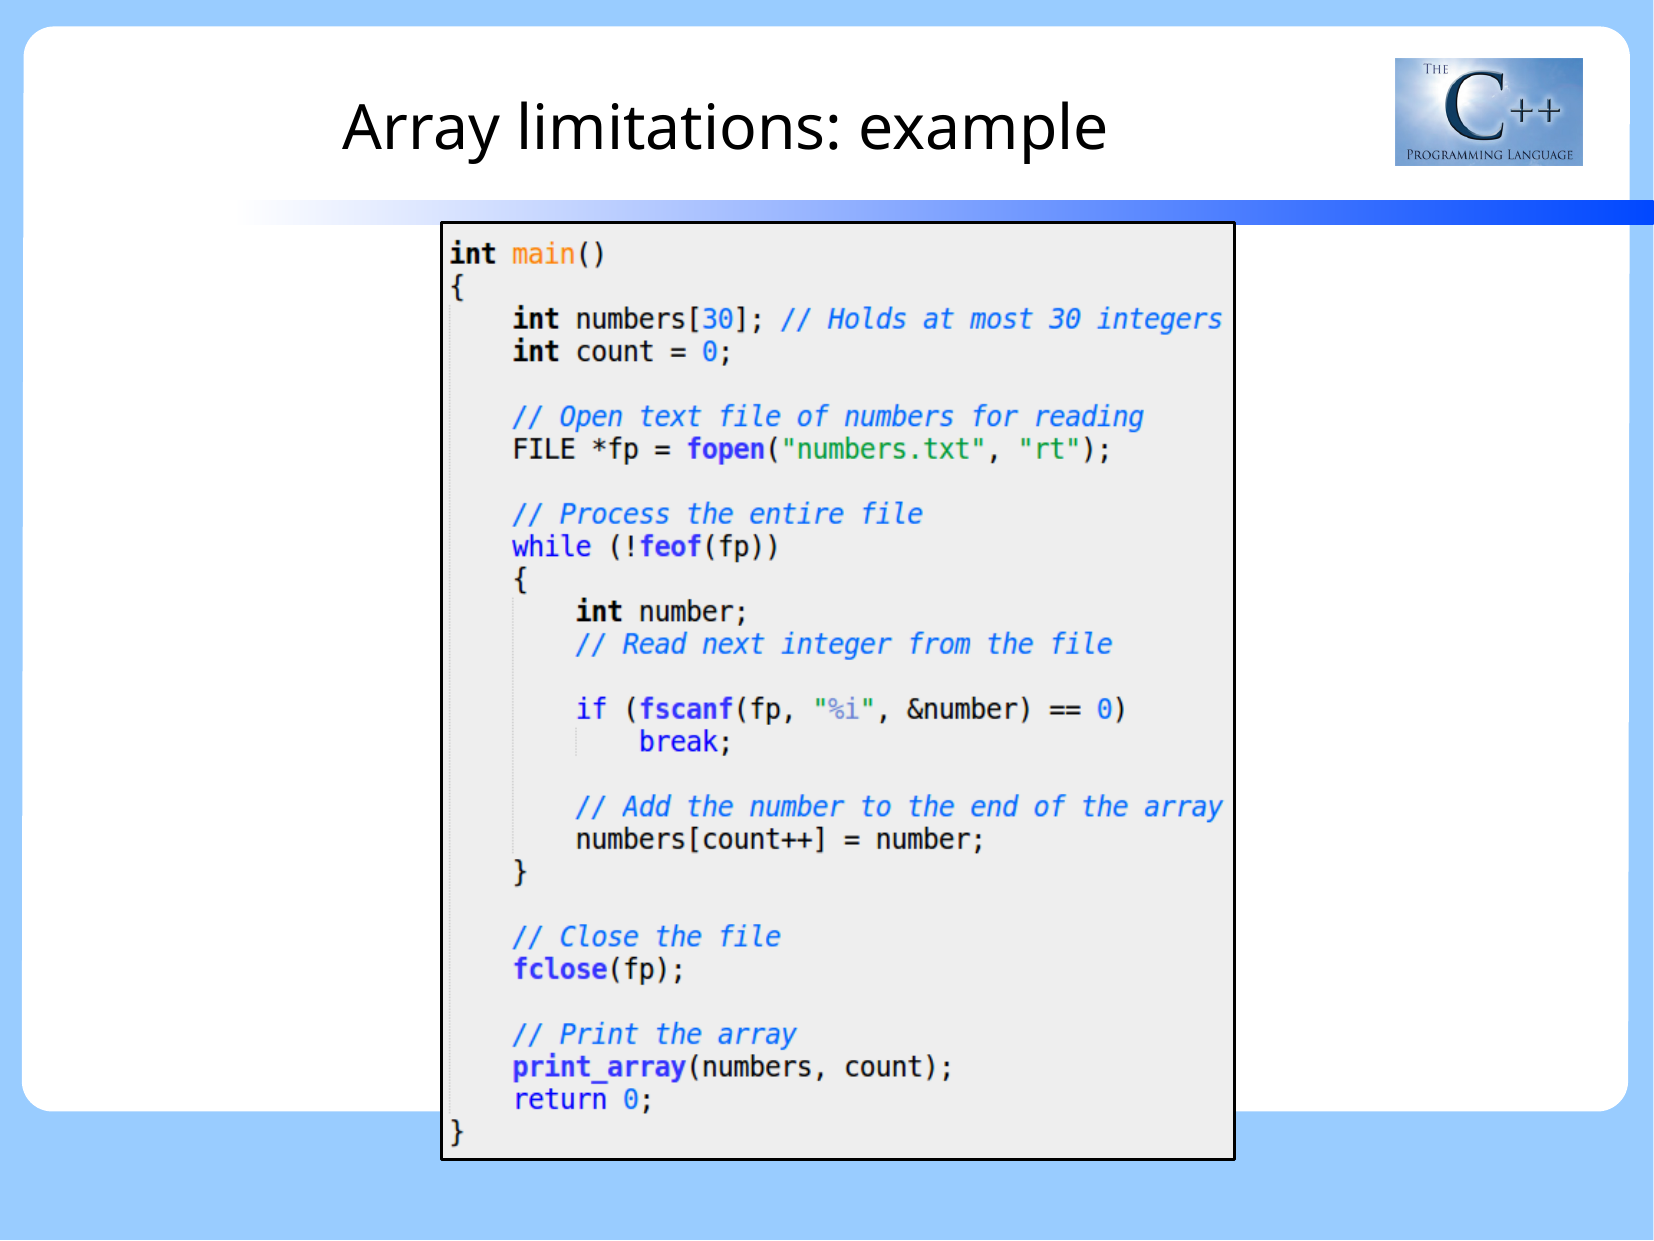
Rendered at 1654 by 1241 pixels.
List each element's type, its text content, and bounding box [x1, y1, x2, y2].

title Array limitations: example [82, 49, 1371, 201]
picture [442, 224, 1233, 1158]
picture [1395, 58, 1583, 166]
